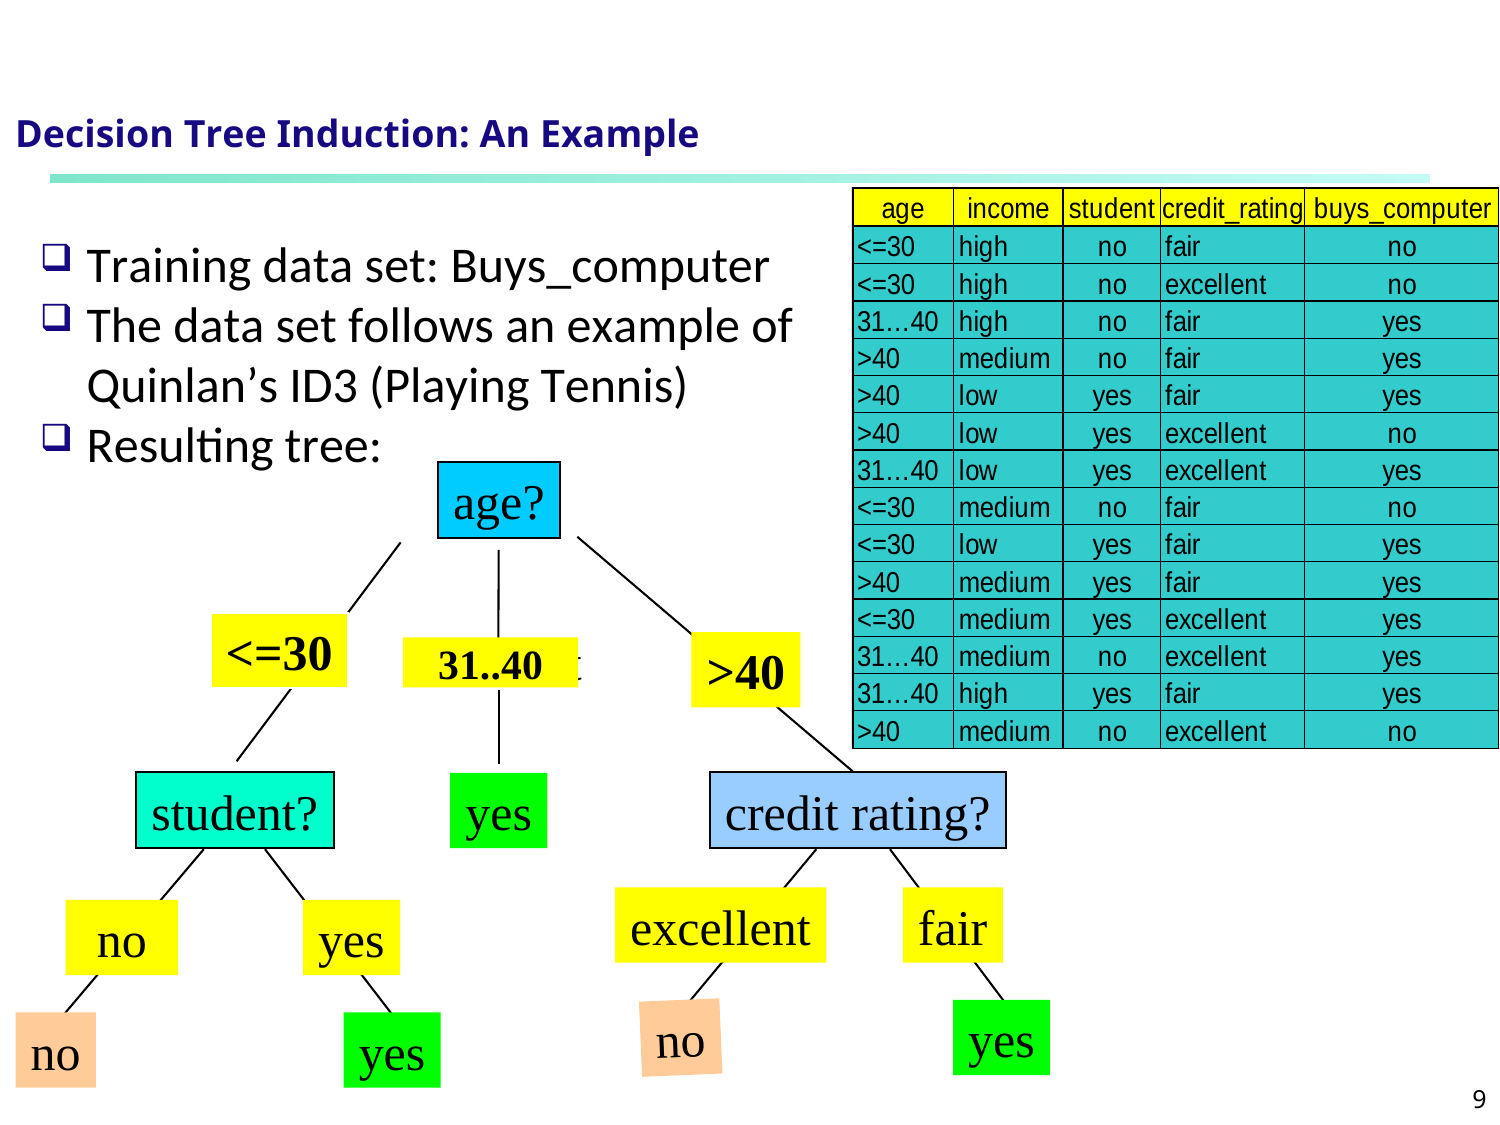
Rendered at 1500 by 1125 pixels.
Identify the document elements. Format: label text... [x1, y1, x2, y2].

text_box excellent [615, 887, 827, 963]
text_box no [15, 1012, 96, 1088]
text_box no [65, 899, 179, 976]
text_box credit rating? [709, 772, 1006, 848]
text_box age? [438, 481, 561, 538]
text_box yes [953, 999, 1051, 1076]
text_box no [638, 998, 723, 1077]
text_box yes [303, 899, 401, 976]
text_box student? [136, 772, 334, 848]
text_box >40 [691, 632, 801, 708]
text_box 31..40 [403, 637, 579, 688]
text_box fair [902, 887, 1003, 963]
chart [851, 187, 1500, 751]
text_box yes [343, 1012, 441, 1088]
text_box Training data set: Buys_computer The data set follows an example of Quinlan’s ID3 (Playing Tennis) Resulting tree: [24, 224, 874, 481]
text_box <number> [1189, 1062, 1500, 1125]
text_box <=30 [210, 612, 348, 689]
text_box yes [450, 772, 548, 849]
text_box overcast [399, 622, 598, 698]
title Decision Tree Induction: An Example [0, 24, 1500, 163]
